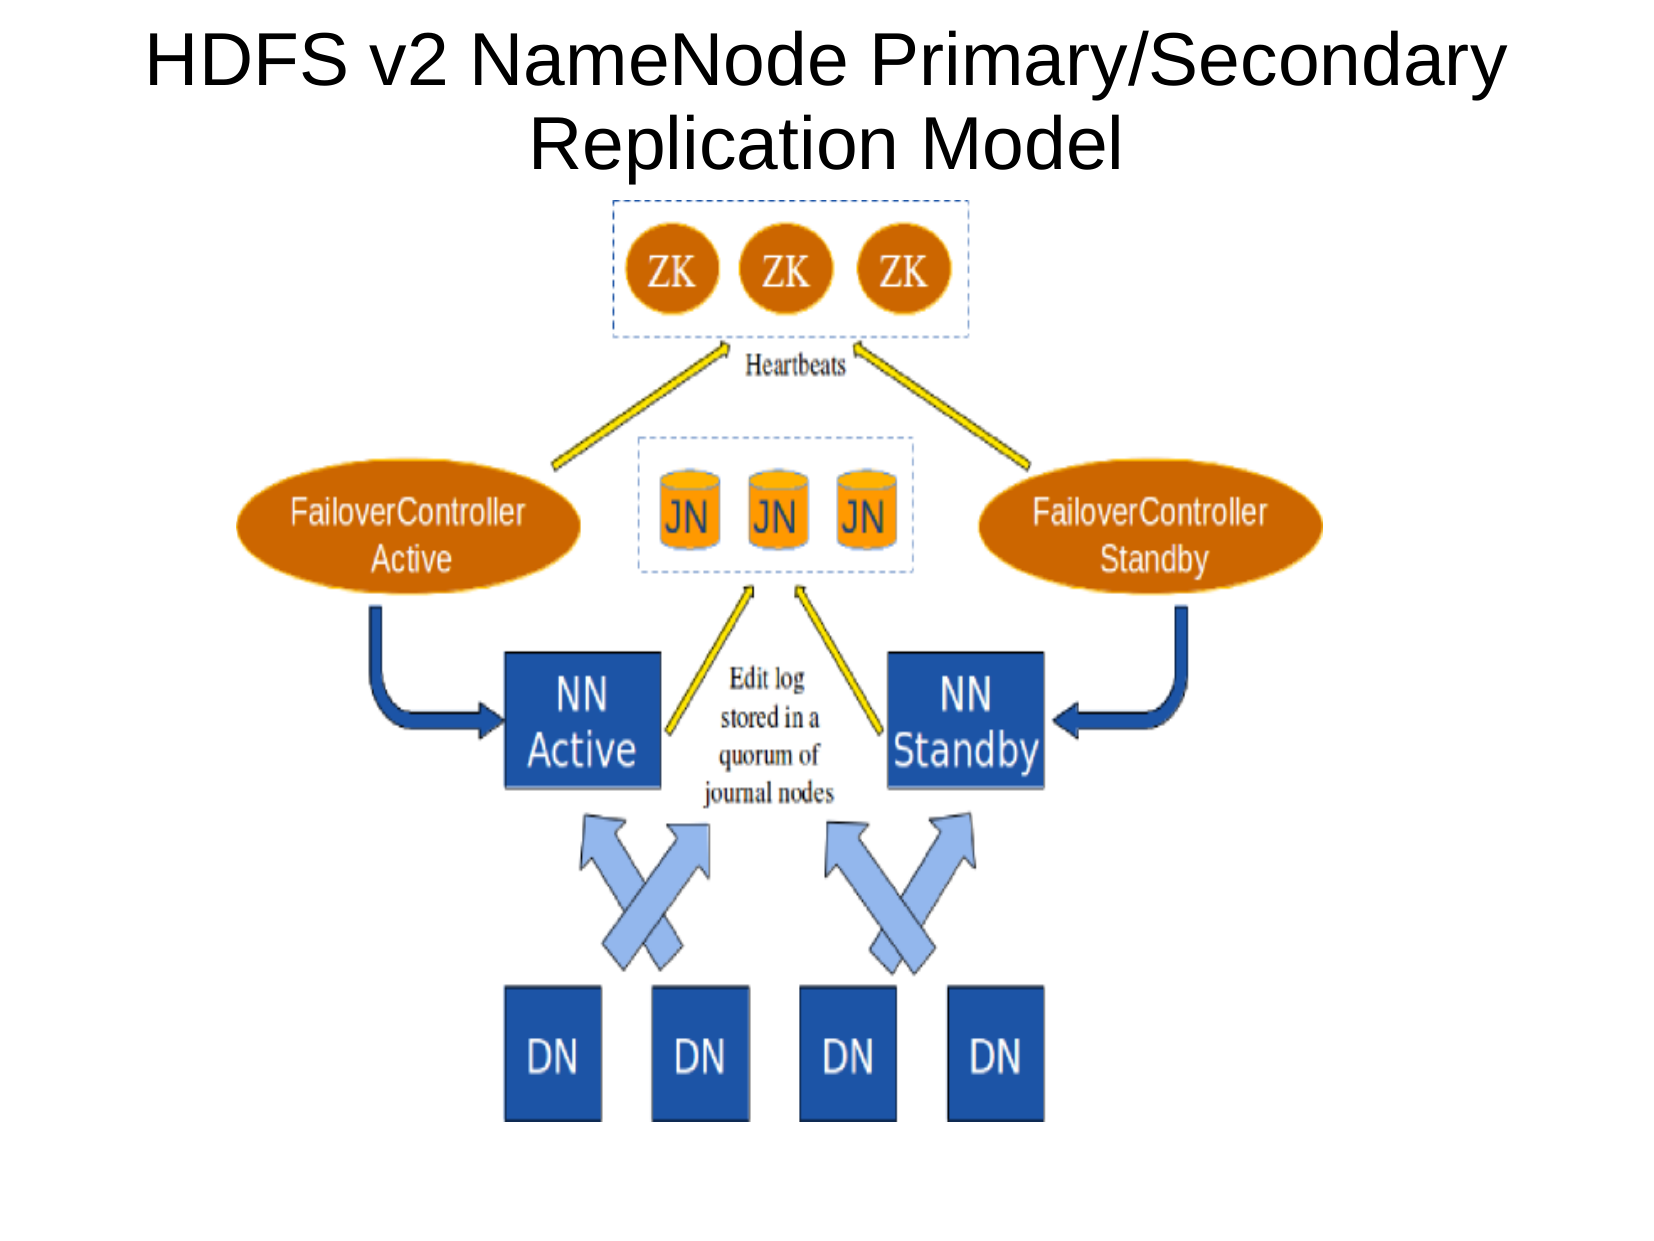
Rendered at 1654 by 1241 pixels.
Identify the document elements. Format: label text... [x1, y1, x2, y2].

title HDFS v2 NameNode Primary/Secondary Replication Model [82, 17, 1571, 289]
picture [236, 200, 1323, 1123]
